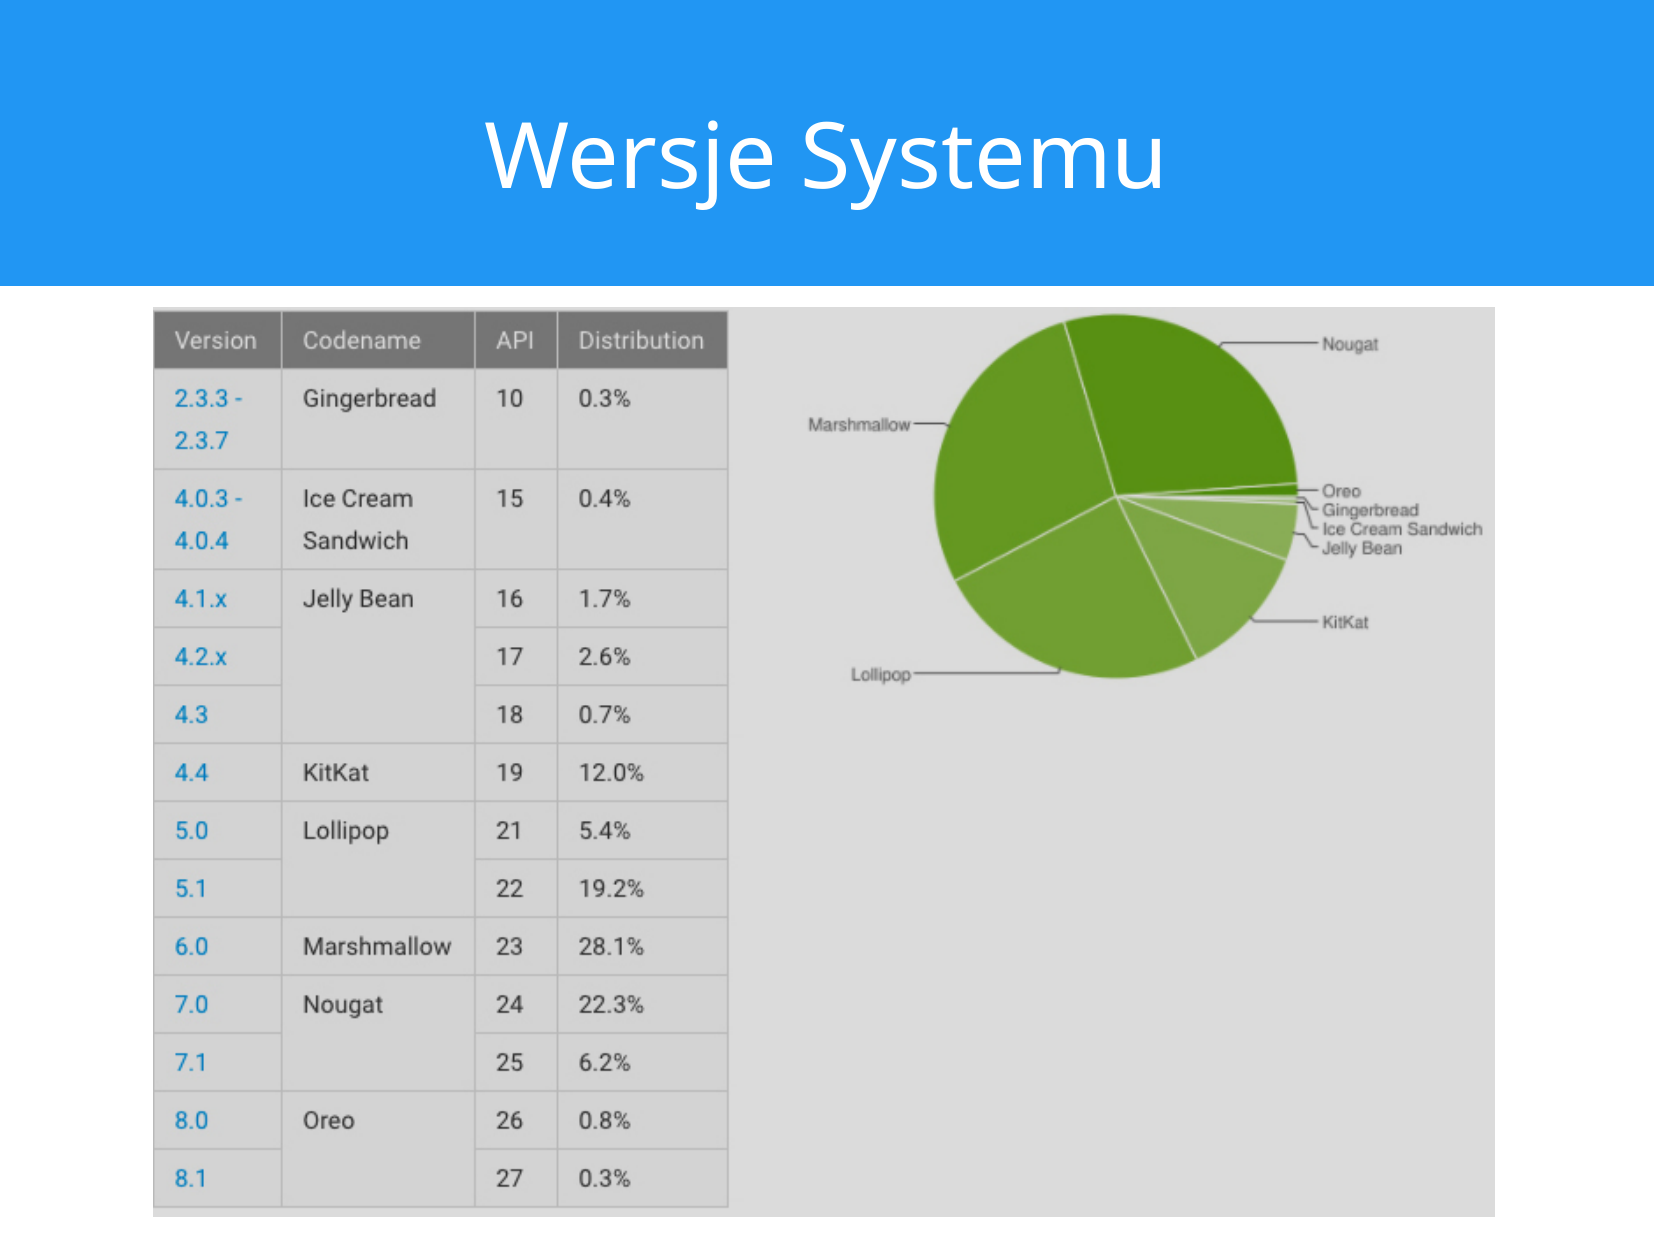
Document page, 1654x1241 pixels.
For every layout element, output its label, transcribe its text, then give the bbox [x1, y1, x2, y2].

title Wersje Systemu [82, 49, 1571, 257]
picture [153, 307, 1495, 1217]
